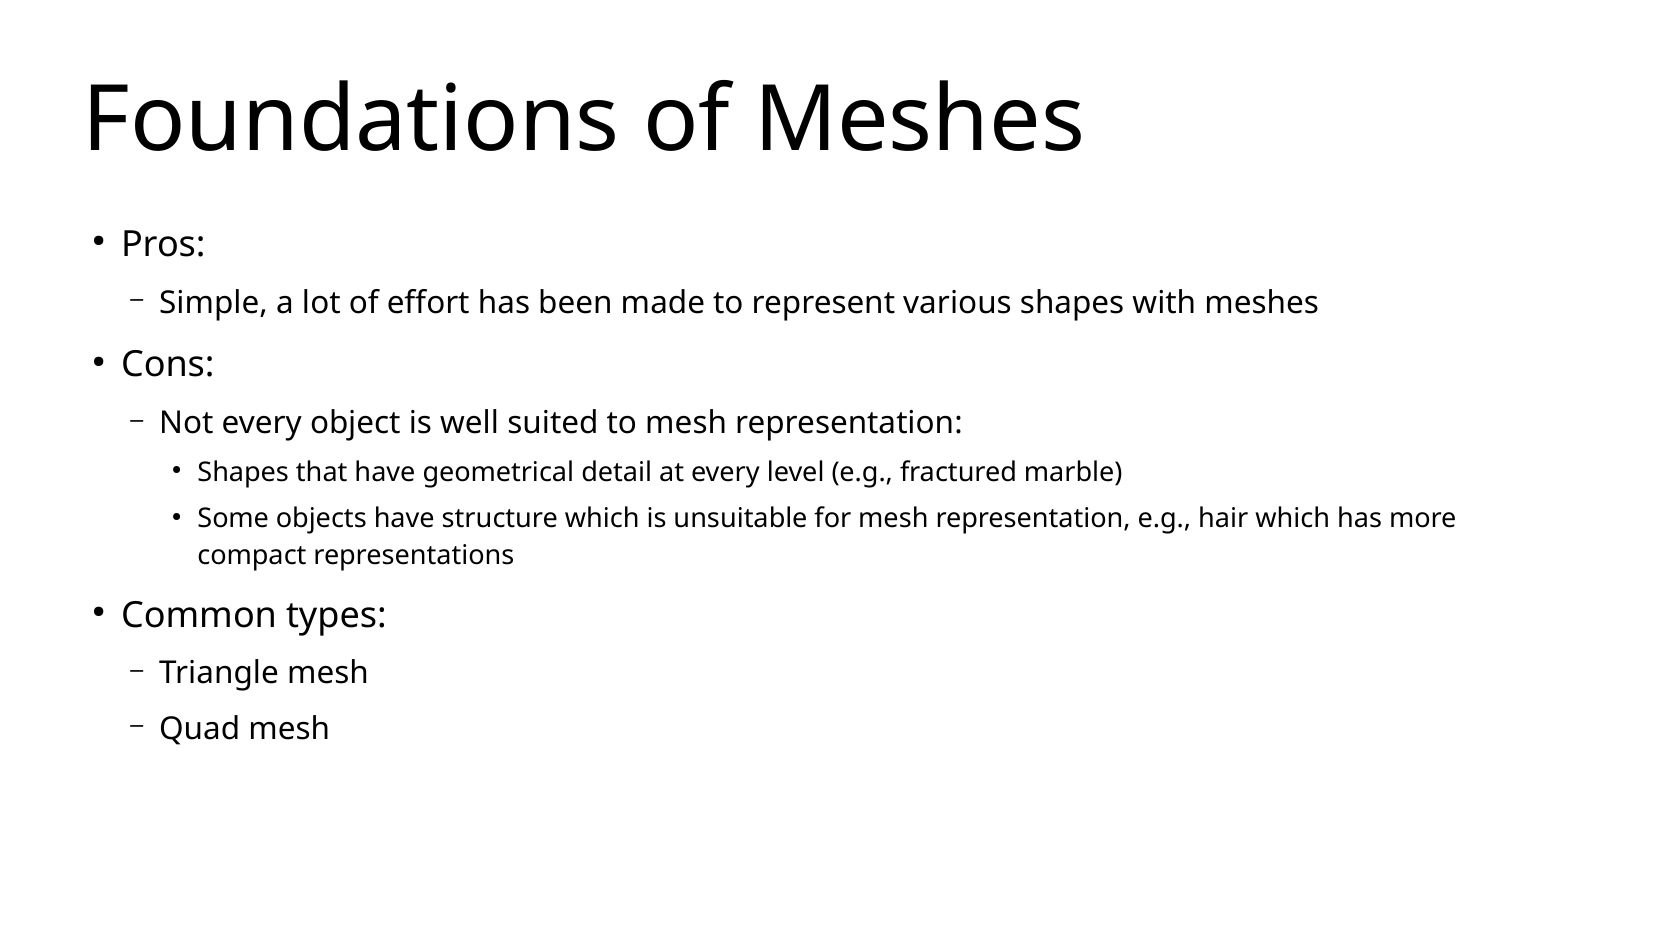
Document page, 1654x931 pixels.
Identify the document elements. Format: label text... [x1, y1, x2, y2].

title Foundations of Meshes [82, 37, 1571, 193]
list Pros: Simple, a lot of effort has been made to represent various shapes with meshes Cons: Not every object is well suited to mesh representation: Shapes that have geometrical detail at every level (e.g., fractured marble) Some objects have structure which is unsuitable for mesh representation, e.g., hair which has more compact representations Common types: Triangle mesh Quad mesh [82, 217, 1571, 758]
